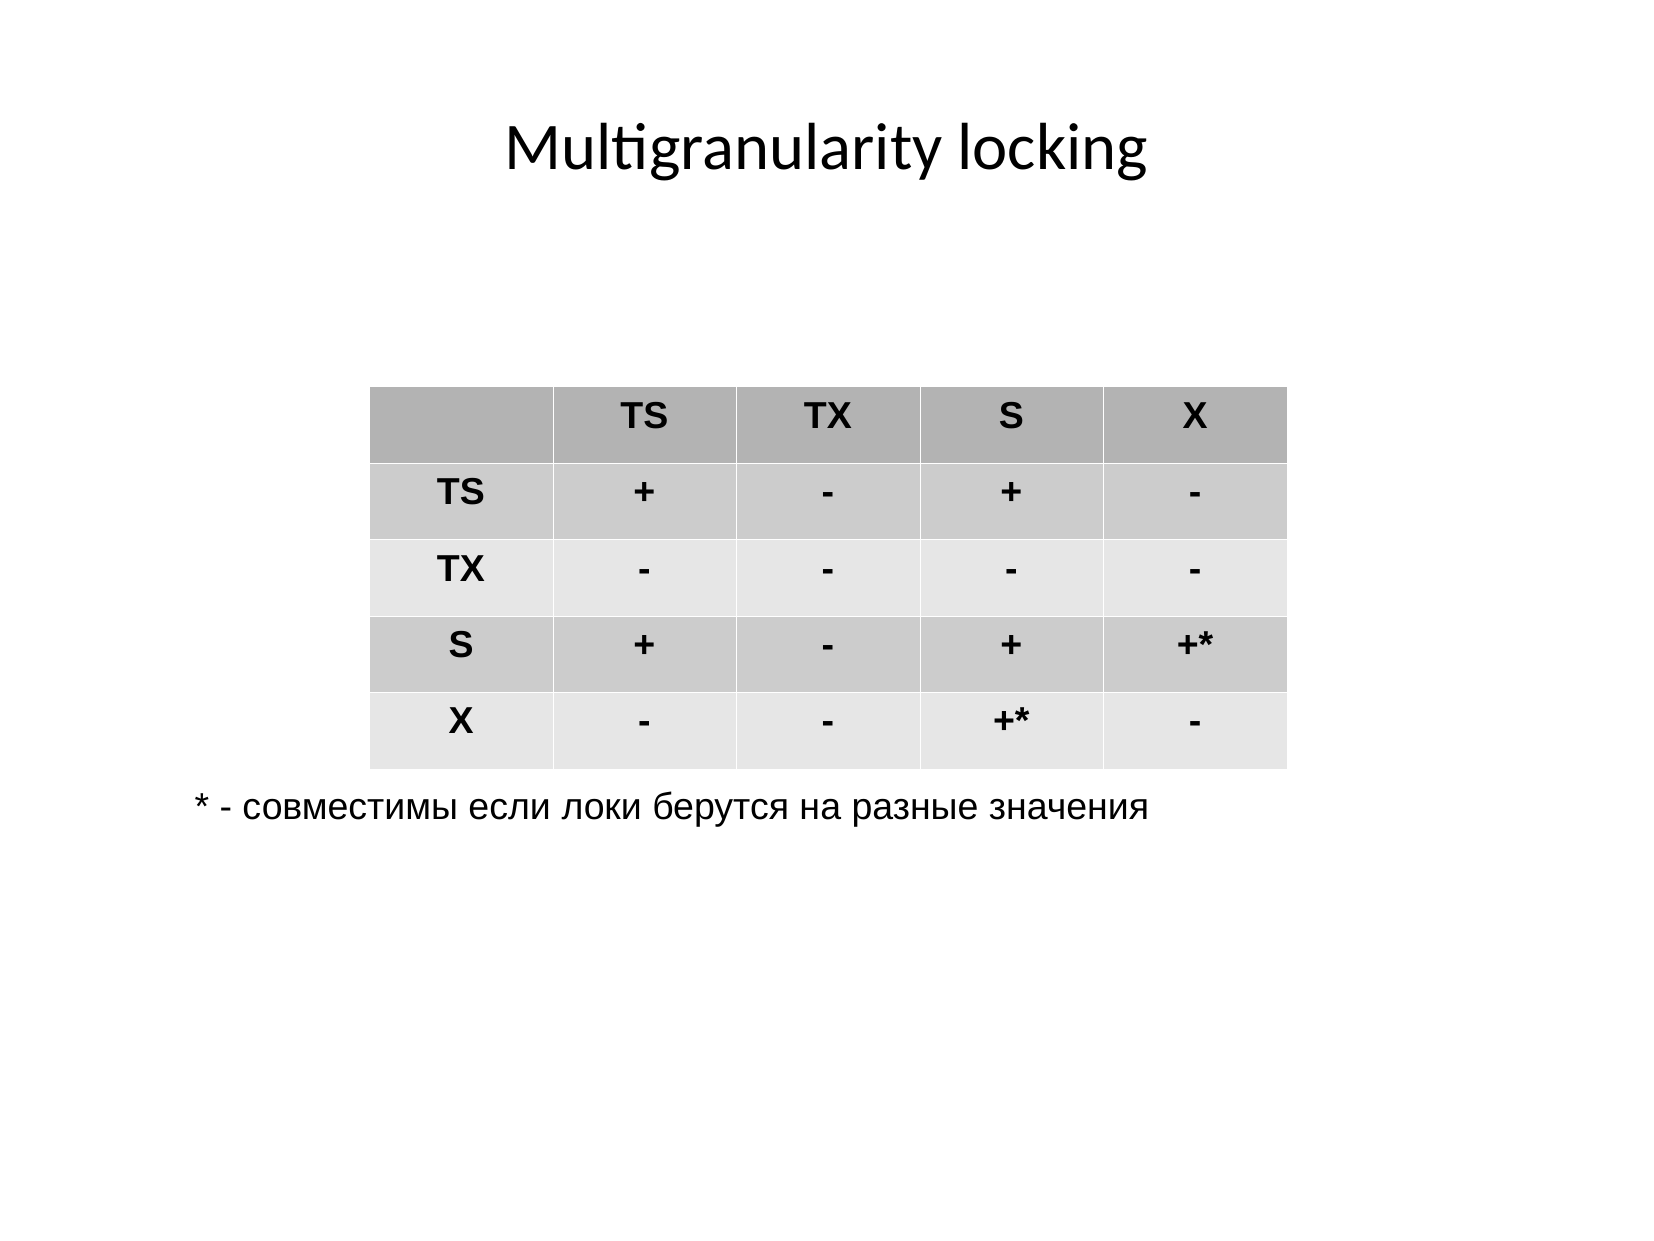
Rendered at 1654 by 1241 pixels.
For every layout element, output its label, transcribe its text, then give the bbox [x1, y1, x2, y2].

table_cell + [554, 617, 736, 692]
table_cell - [554, 540, 736, 616]
title Multigranularity locking [82, 49, 1571, 257]
table_header TX [737, 387, 920, 463]
table_cell - [1104, 693, 1287, 769]
table_header X [1104, 387, 1287, 463]
table_cell + [921, 464, 1103, 539]
table_cell + [921, 617, 1103, 692]
table_cell TS [370, 464, 553, 539]
table_cell - [737, 693, 920, 769]
table_cell S [370, 617, 553, 692]
table_cell - [737, 617, 920, 692]
table_cell - [737, 540, 920, 616]
table_header [370, 387, 553, 463]
table_cell X [370, 693, 553, 769]
table_cell - [1104, 464, 1287, 539]
table_header S [921, 387, 1103, 463]
table_cell TX [370, 540, 553, 616]
table_cell + [554, 464, 736, 539]
table_cell +* [1104, 617, 1287, 692]
table_cell +* [921, 693, 1103, 769]
table_cell - [1104, 540, 1287, 616]
table_header TS [554, 387, 736, 463]
text_box * - совместимы если локи берутся на разные значения [179, 778, 1265, 854]
table_cell - [737, 464, 920, 539]
table_cell - [921, 540, 1103, 616]
table_cell - [554, 693, 736, 769]
